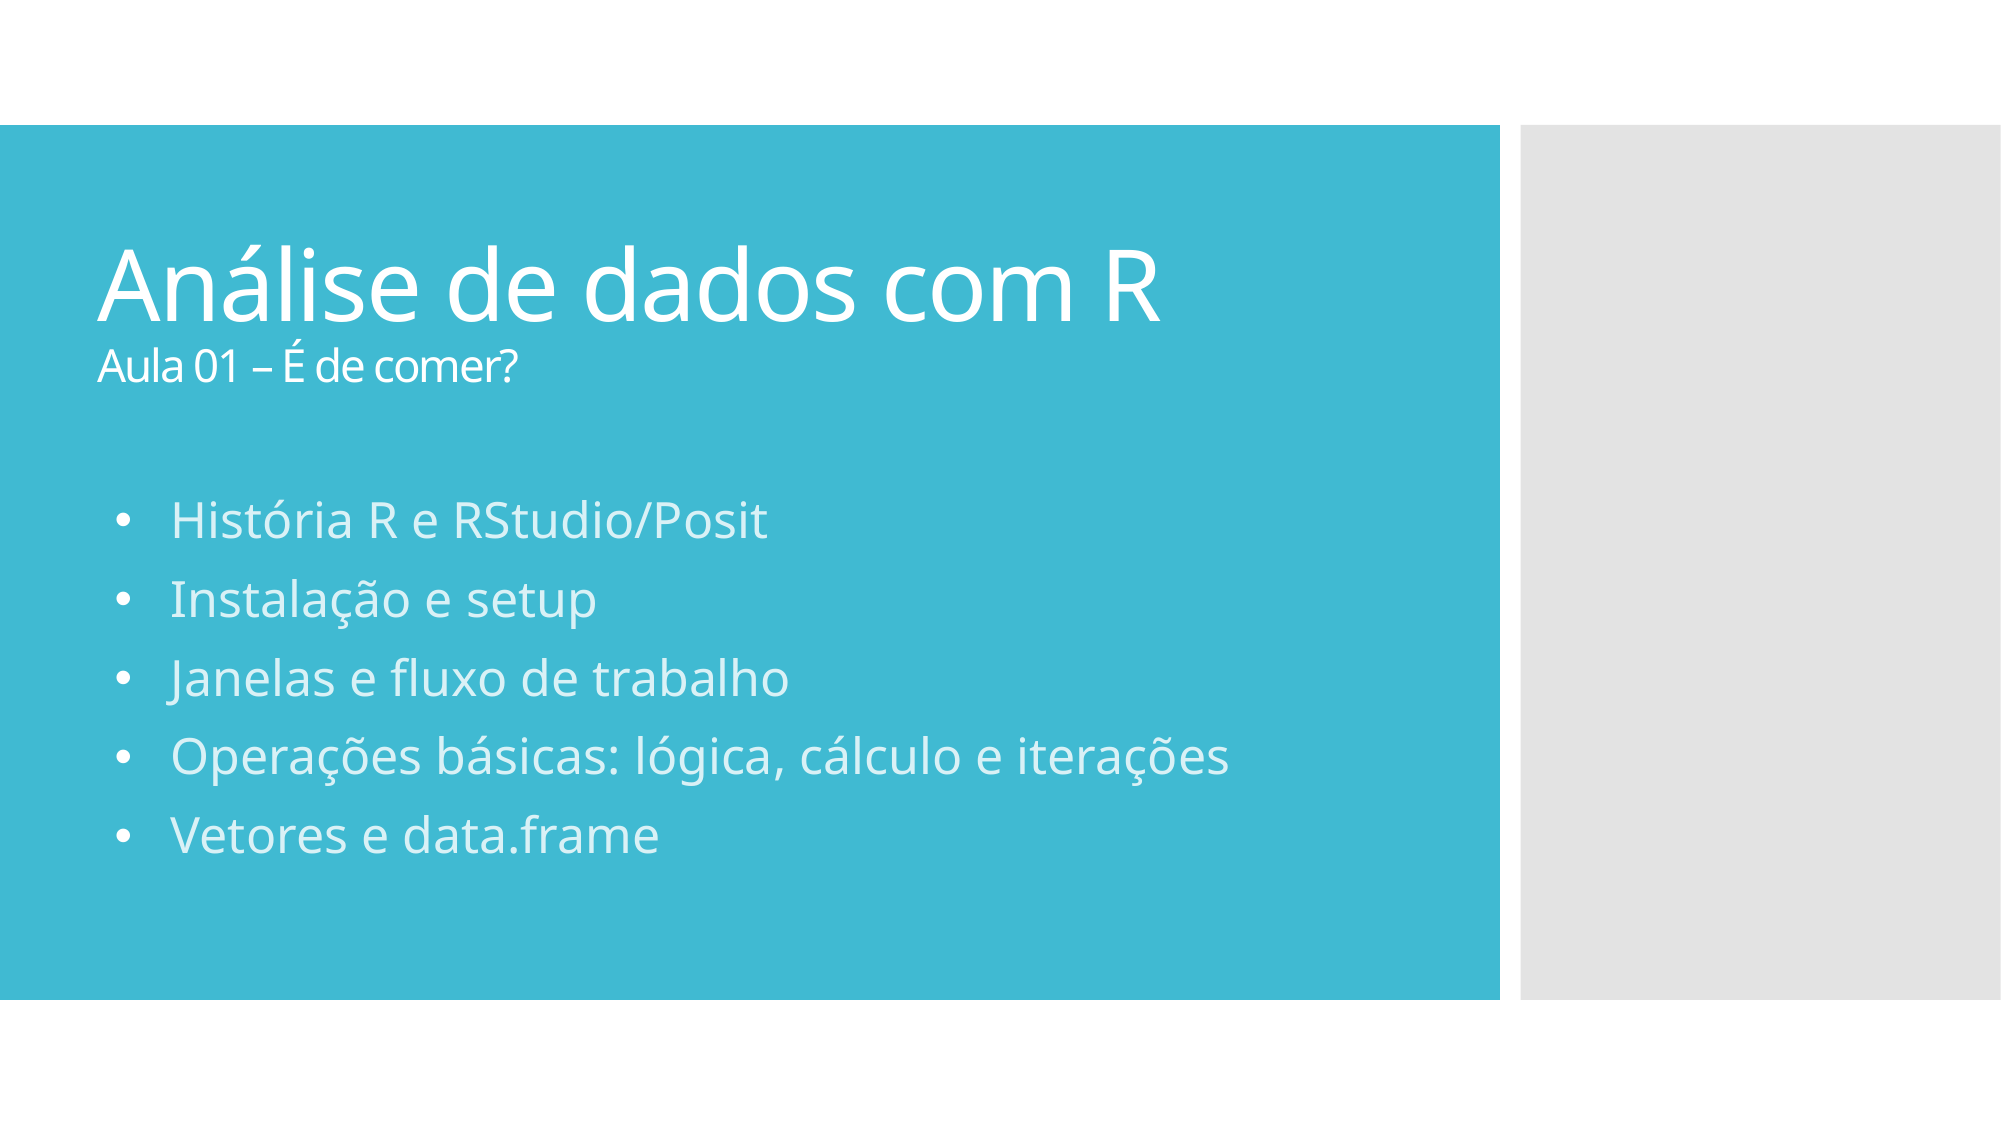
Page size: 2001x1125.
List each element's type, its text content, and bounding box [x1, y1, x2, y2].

text_box Análise de dados com R Aula 01 – É de comer? [82, 226, 1283, 400]
subtitle História R e RStudio/Posit Instalação e setup Janelas e fluxo de trabalho Operações básicas: lógica, cálculo e iterações Vetores e data.frame [99, 487, 1300, 923]
